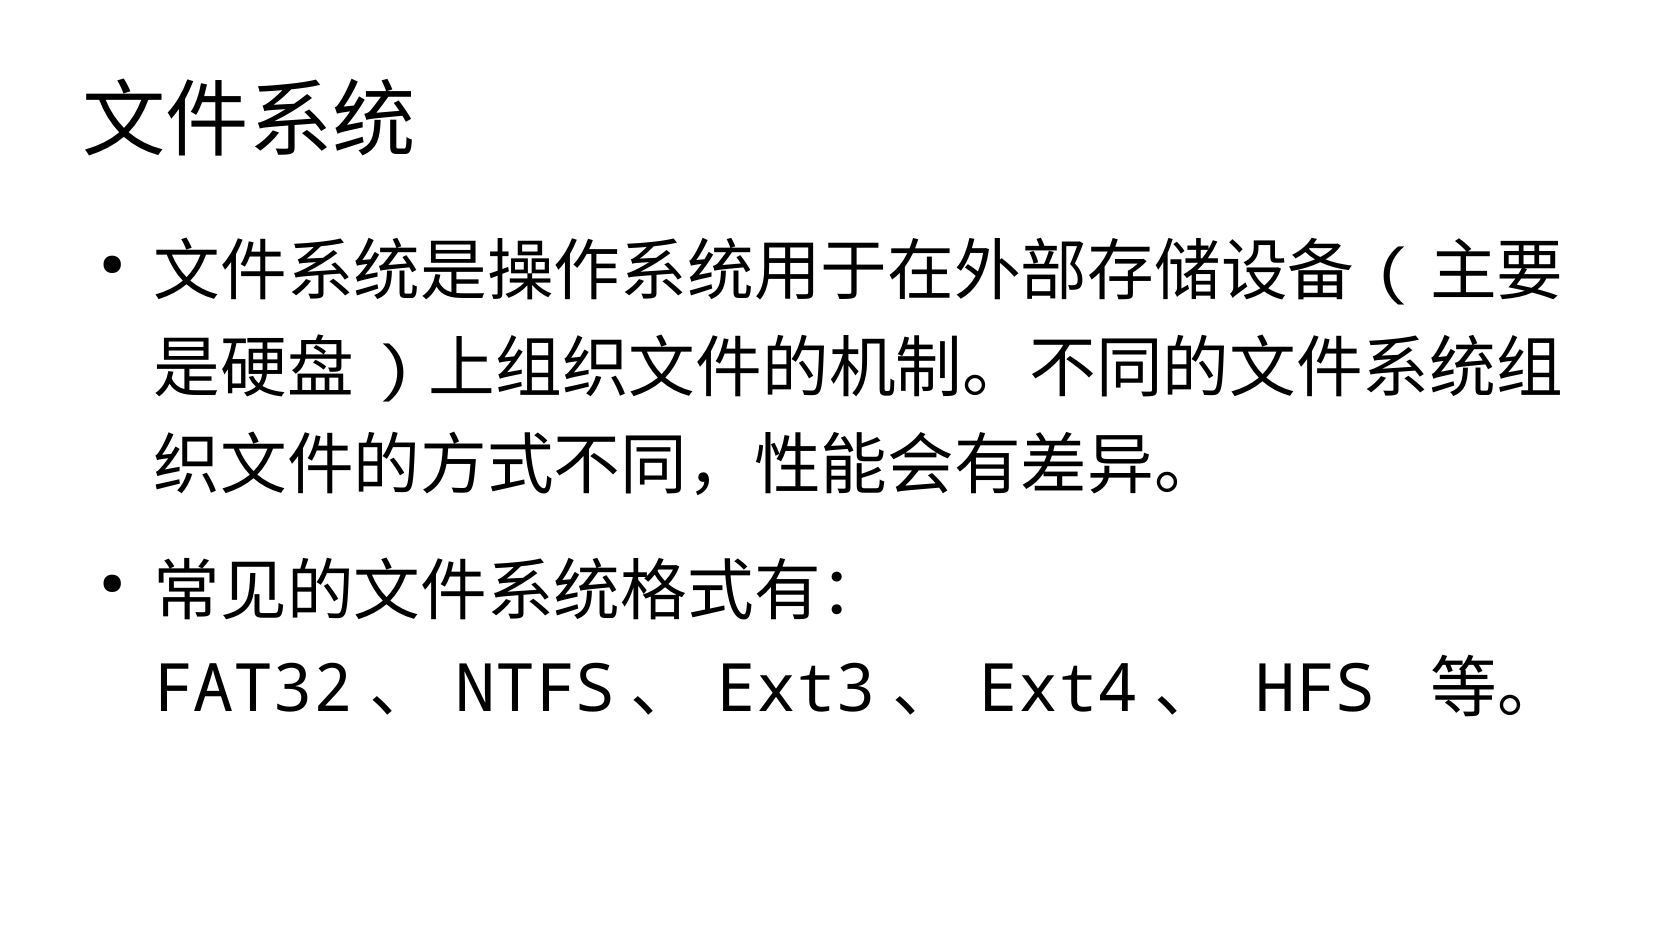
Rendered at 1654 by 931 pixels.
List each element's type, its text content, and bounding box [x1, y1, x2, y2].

list 文件系统是操作系统用于在外部存储设备(主要是硬盘)上组织文件的机制。不同的文件系统组织文件的方式不同，性能会有差异。 常见的文件系统格式有：FAT32、NTFS、Ext3、Ext4、 HFS 等。 [82, 217, 1571, 839]
title 文件系统 [82, 37, 1571, 189]
